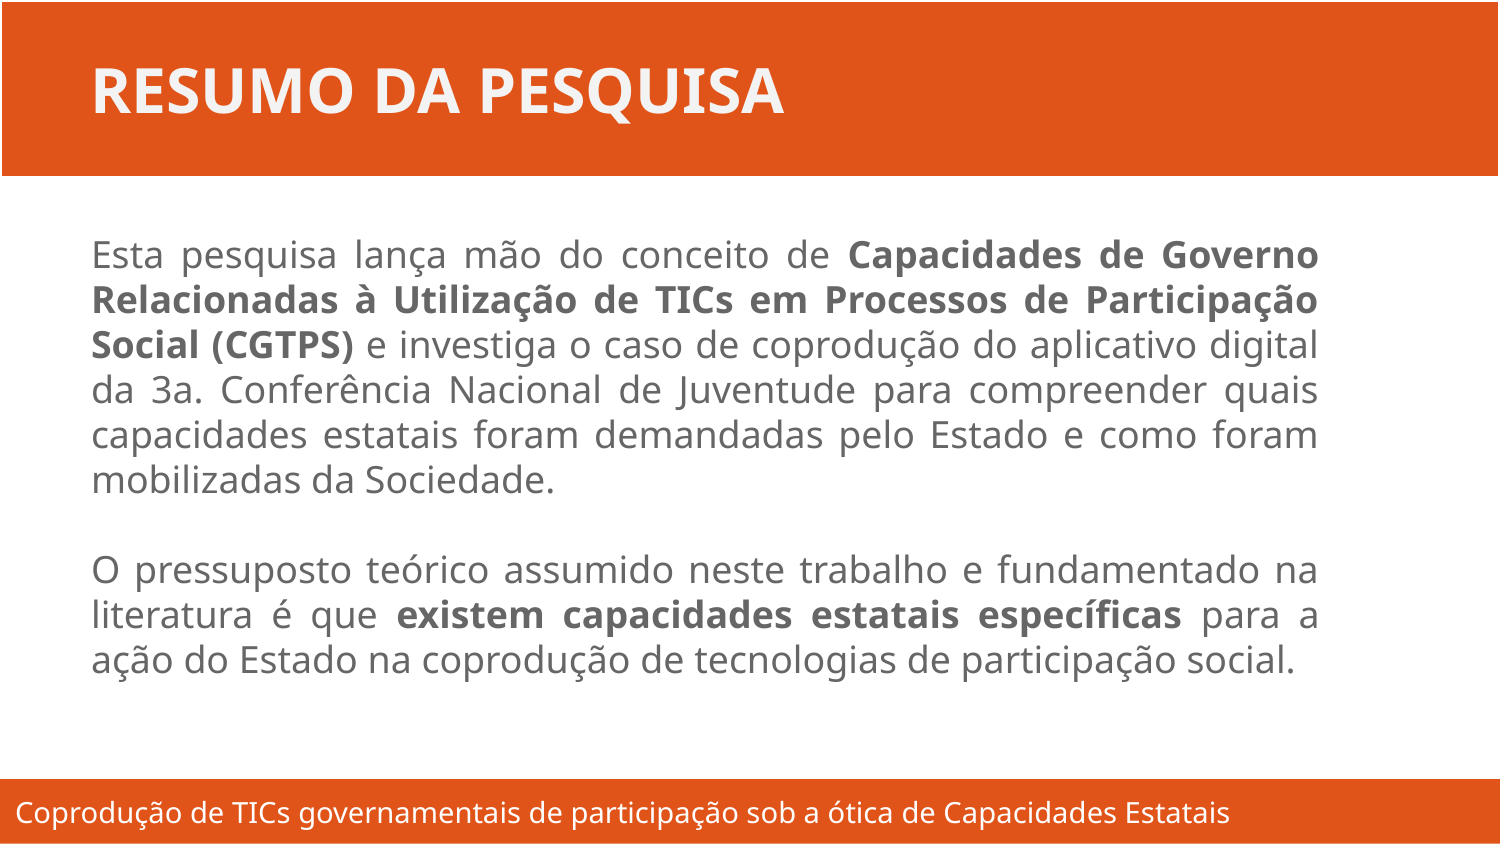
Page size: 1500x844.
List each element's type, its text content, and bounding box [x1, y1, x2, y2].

text_box Coprodução de TICs governamentais de participação sob a ótica de Capacidades Estatais [0, 779, 1500, 844]
text_box RESUMO DA PESQUISA [0, 0, 1500, 178]
list Esta pesquisa lança mão do conceito de Capacidades de Governo Relacionadas à Utilização de TICs em Processos de Participação Social (CGTPS) e investiga o caso de coprodução do aplicativo digital da 3a. Conferência Nacional de Juventude para compreender quais capacidades estatais foram demandadas pelo Estado e como foram mobilizadas da Sociedade. O pressuposto teórico assumido neste trabalho e fundamentado na literatura é que existem capacidades estatais específicas para a ação do Estado na coprodução de tecnologias de participação social. [76, 215, 1335, 630]
